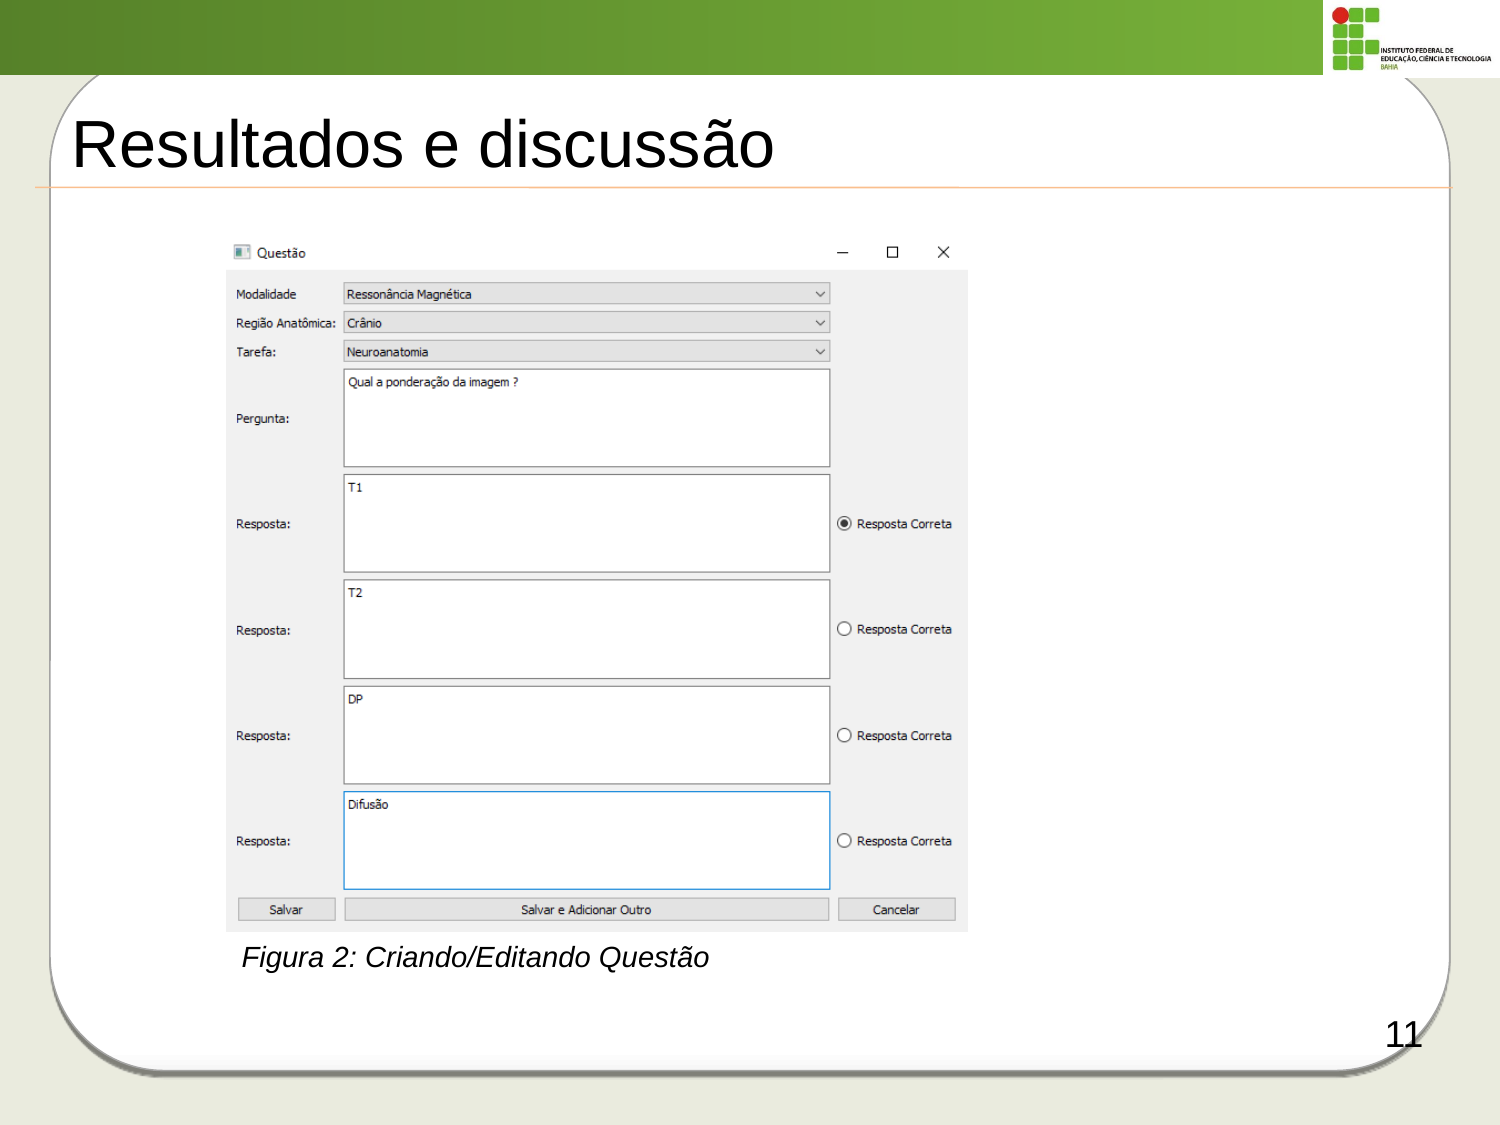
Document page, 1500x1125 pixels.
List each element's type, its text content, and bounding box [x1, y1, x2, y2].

text_box Figura 2: Criando/Editando Questão [226, 923, 1142, 1031]
text_box [0, 0, 1323, 75]
text_box Resultados e discussão [56, 93, 1500, 189]
text_box <number> [1369, 1002, 1445, 1063]
picture [226, 240, 968, 932]
picture [1323, 0, 1500, 79]
